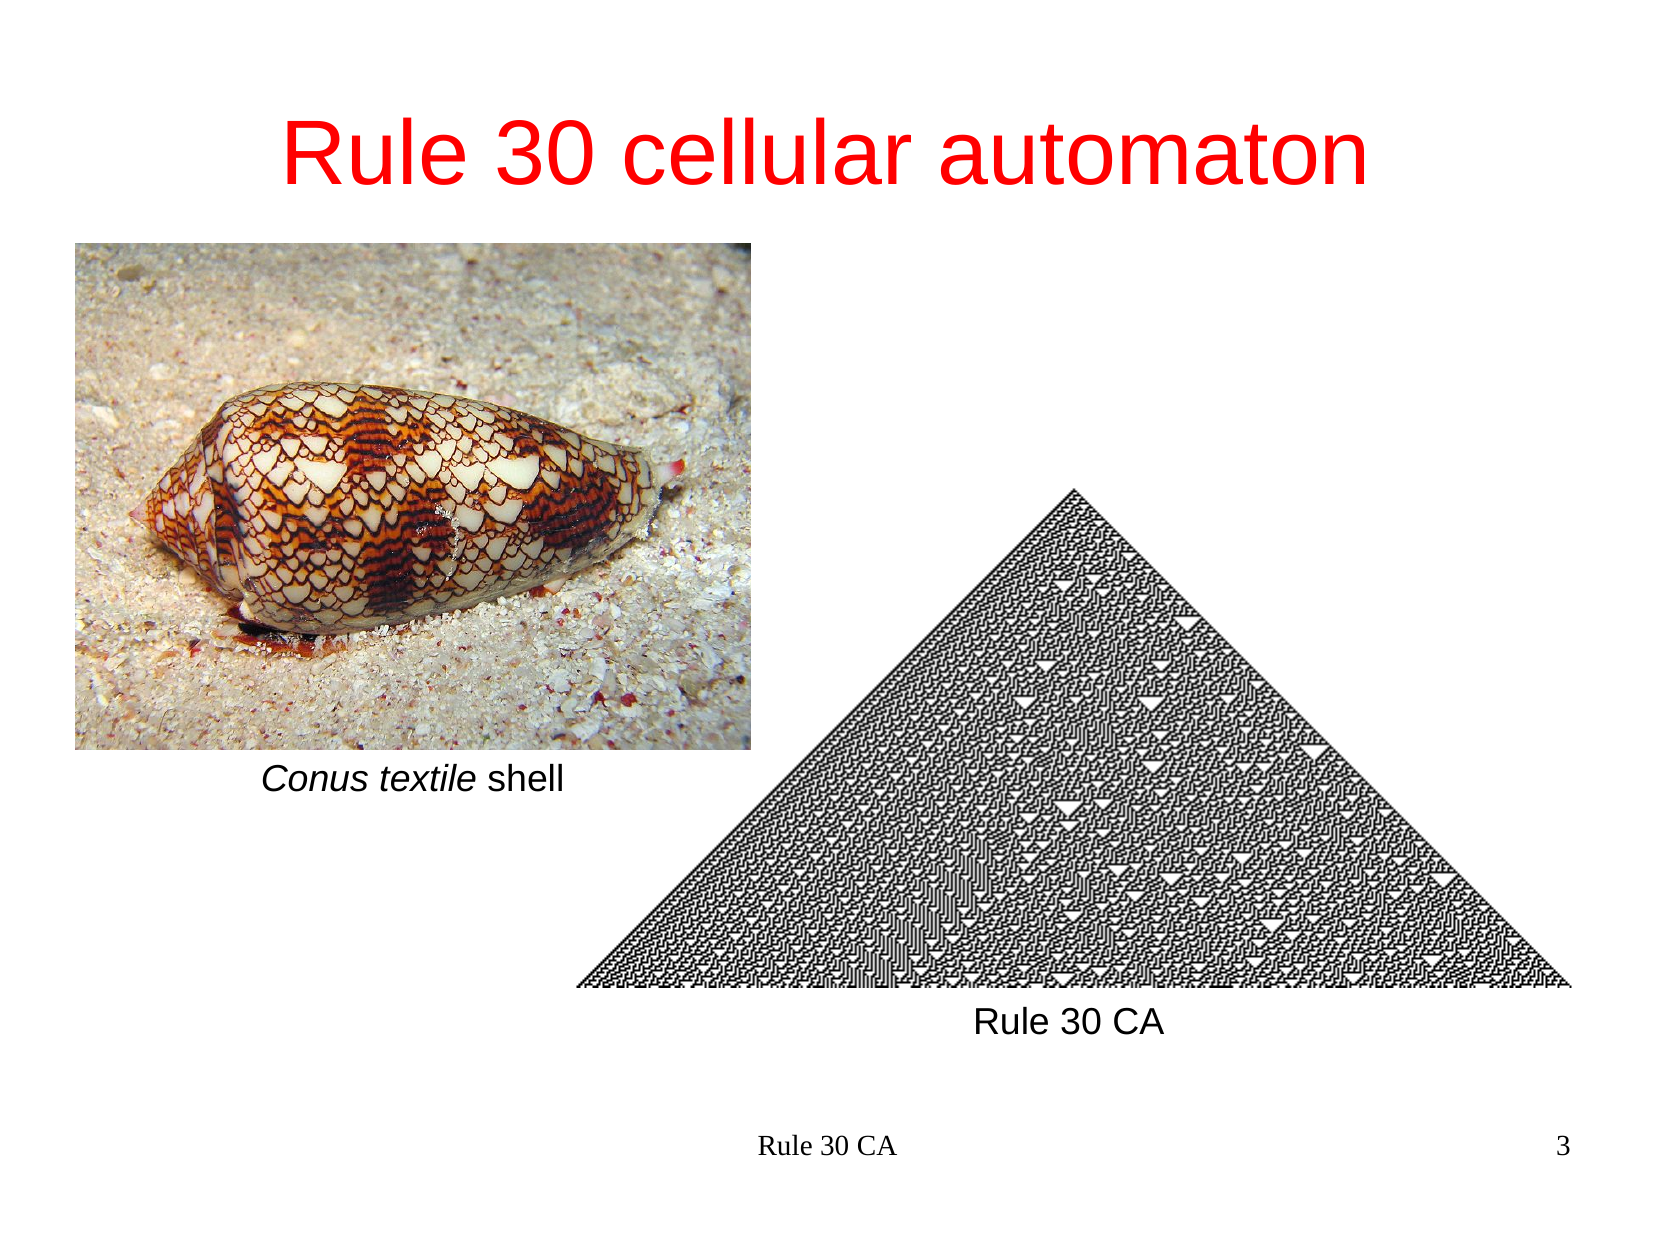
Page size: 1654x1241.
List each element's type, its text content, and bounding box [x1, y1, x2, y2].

picture [75, 243, 1576, 988]
title Rule 30 cellular automaton [82, 49, 1571, 257]
text_box Conus textile shell [112, 750, 713, 807]
text_box Rule 30 CA [712, 993, 1426, 1051]
